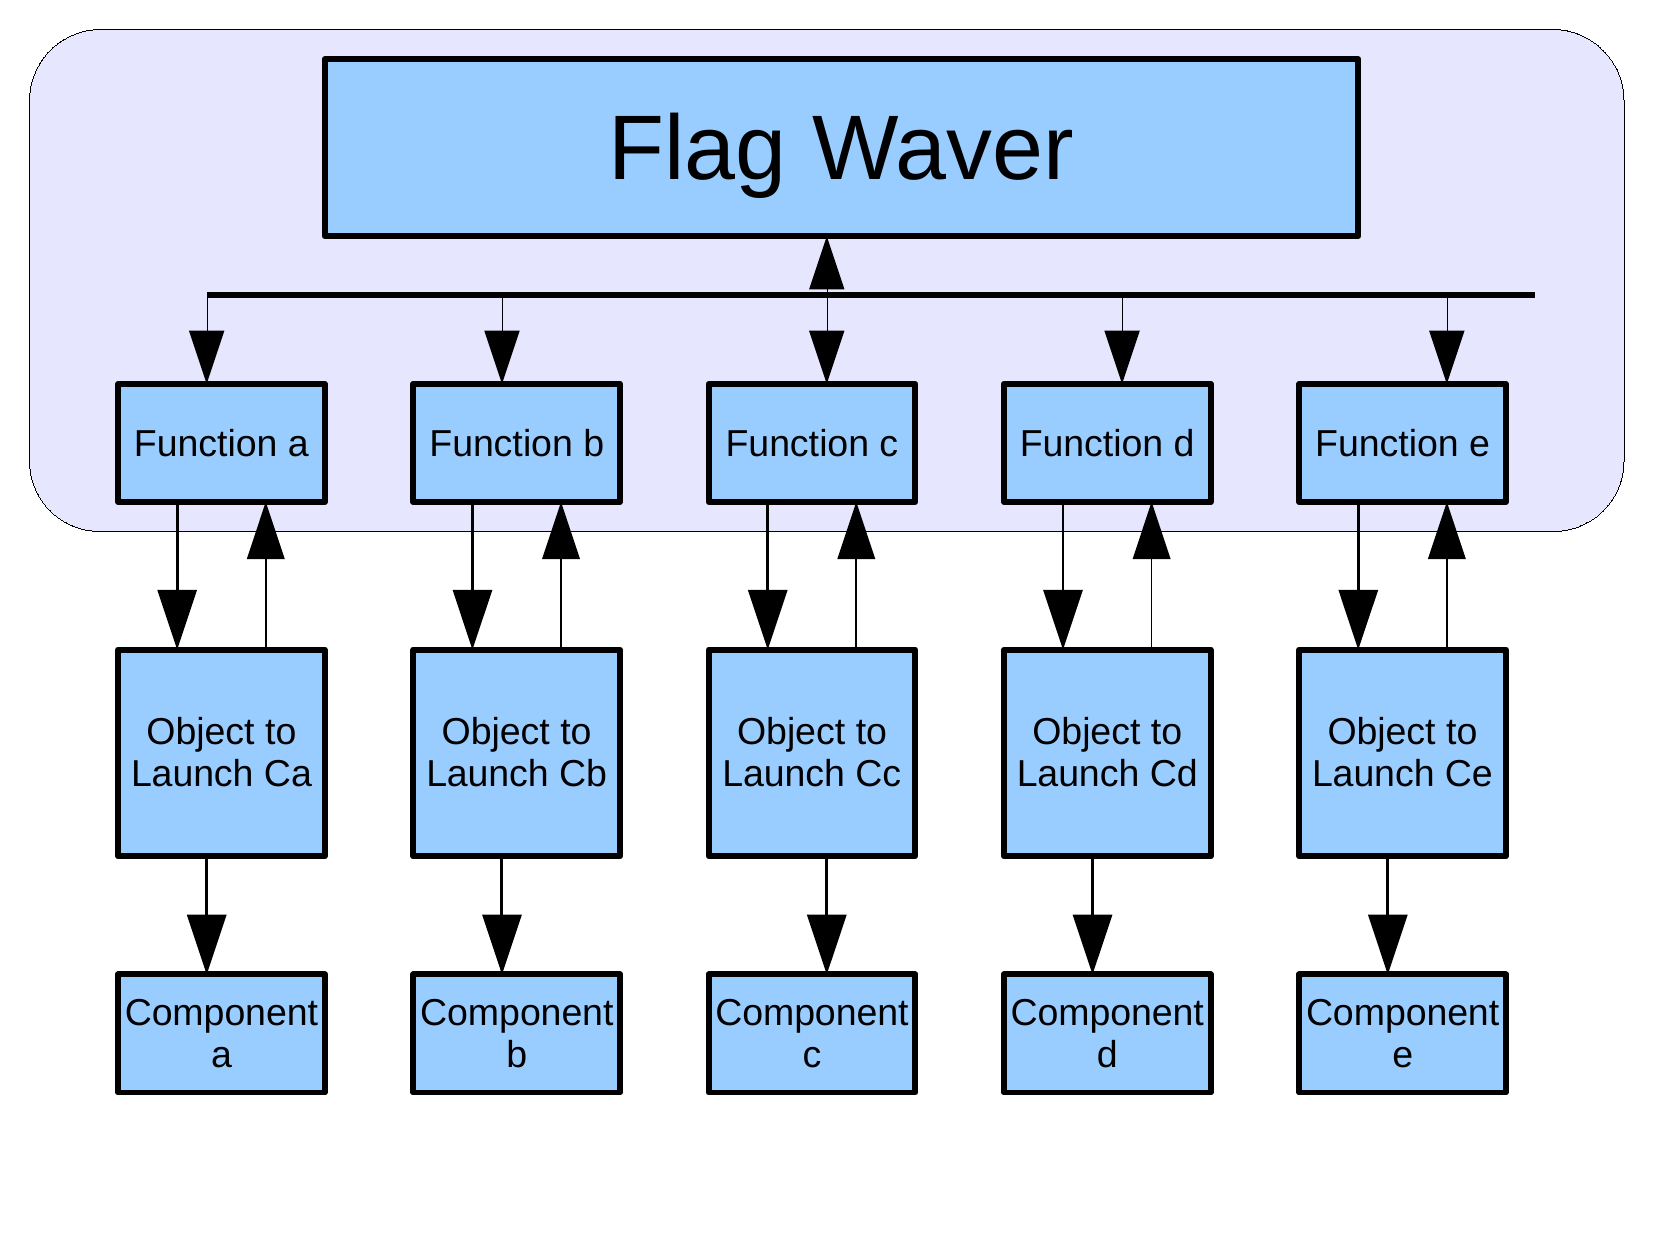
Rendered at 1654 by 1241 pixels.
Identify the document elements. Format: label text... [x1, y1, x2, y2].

text_box [1360, 502, 1446, 532]
text_box Object to Launch Cc [708, 649, 916, 857]
text_box Function b [413, 383, 621, 502]
text_box Component e [1299, 974, 1506, 1093]
text_box Object to Launch Cb [413, 649, 621, 857]
text_box Object to Launch Ce [1299, 649, 1506, 857]
text_box [208, 298, 502, 532]
text_box [179, 502, 265, 532]
text_box Object to Launch Cd [1003, 649, 1211, 857]
text_box [1064, 502, 1151, 532]
text_box Function a [118, 383, 325, 502]
text_box Component d [1003, 974, 1211, 1093]
text_box Component b [413, 974, 621, 1093]
text_box Component a [118, 974, 325, 1093]
text_box Component c [708, 974, 916, 1093]
text_box [29, 29, 1625, 532]
text_box Object to Launch Ca [118, 649, 325, 857]
text_box [474, 502, 560, 532]
text_box Flag Waver [324, 59, 1359, 237]
text_box Function c [708, 383, 916, 502]
text_box [1123, 298, 1447, 532]
text_box Function d [1003, 383, 1211, 502]
text_box [828, 298, 1122, 532]
text_box [503, 298, 827, 532]
text_box Function e [1299, 383, 1506, 502]
text_box [769, 502, 855, 532]
